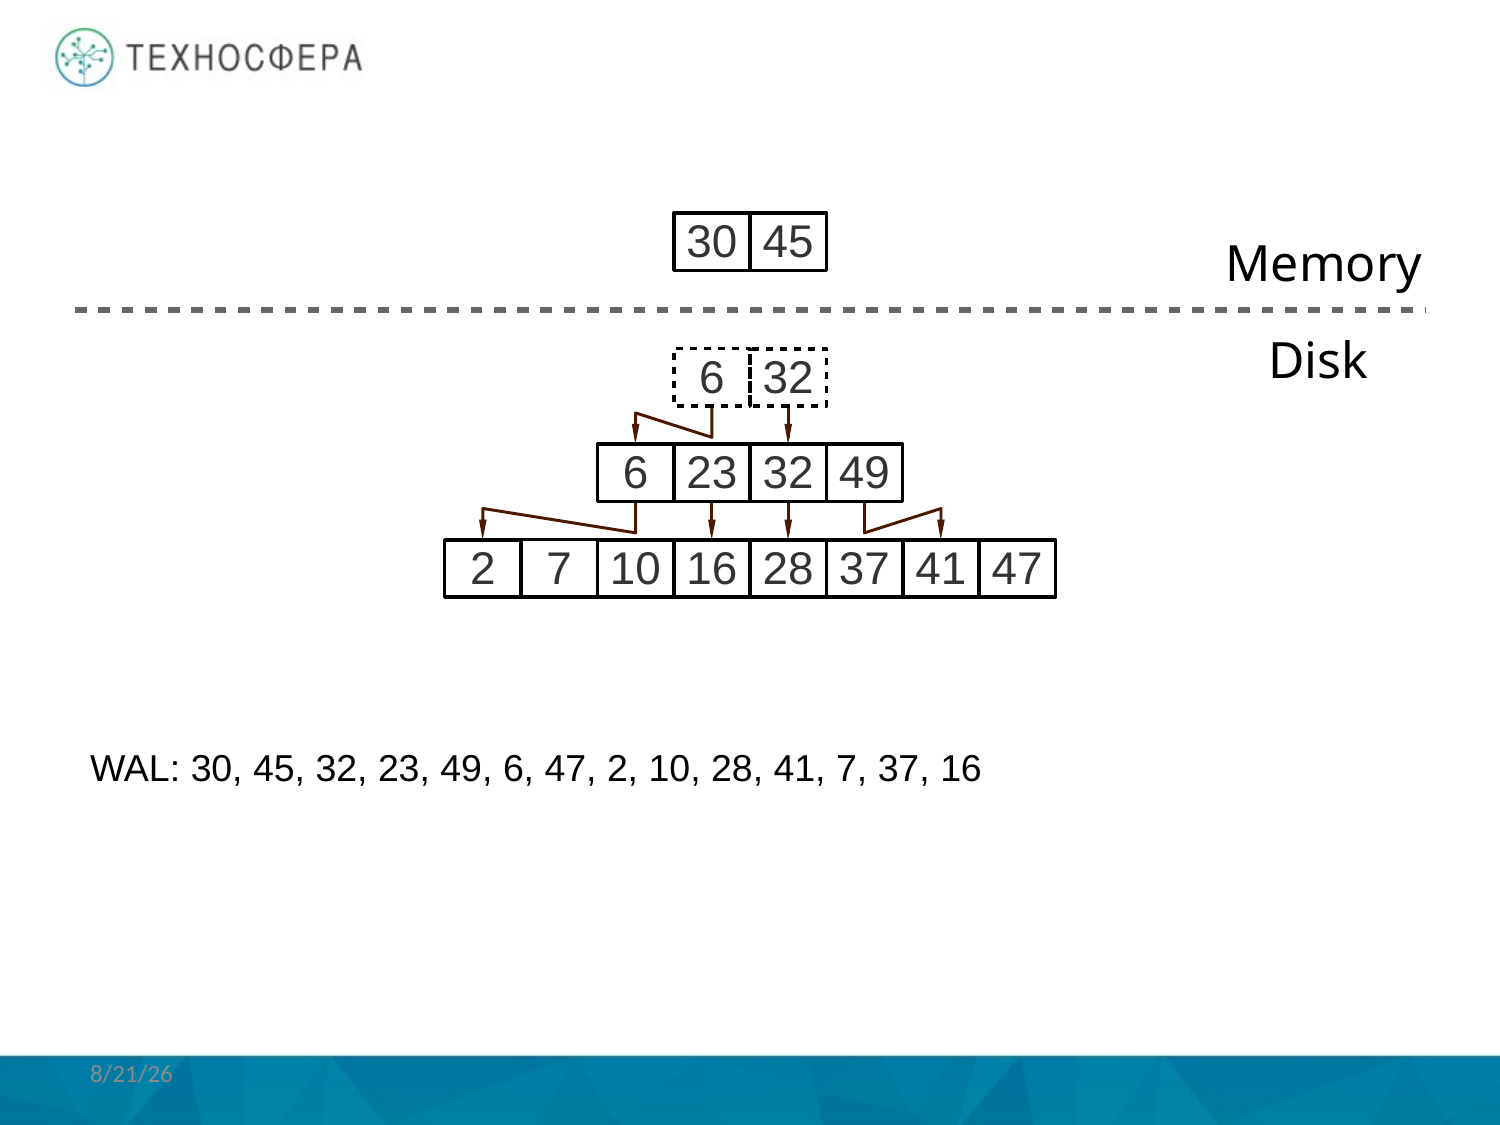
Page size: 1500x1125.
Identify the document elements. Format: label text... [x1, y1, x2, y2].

text_box Disk [1253, 317, 1392, 394]
text_box WAL: 30, 45, 32, 23, 49, 6, 47, 2, 10, 28, 41, 7, 37, 16 [75, 739, 1361, 797]
text_box 6 [673, 348, 750, 407]
text_box 45 [750, 213, 827, 271]
text_box Memory [1210, 220, 1443, 297]
text_box 41 [902, 539, 979, 598]
text_box 47 [979, 539, 1056, 598]
text_box 37 [826, 539, 902, 598]
text_box 16 [673, 539, 750, 598]
text_box 6 [597, 444, 673, 502]
text_box 23 [673, 444, 750, 502]
text_box 49 [826, 444, 903, 502]
text_box 28 [750, 539, 826, 598]
text_box 32 [750, 348, 827, 407]
text_box 10 [597, 539, 673, 598]
picture [0, 0, 1500, 1057]
text_box 30 [673, 212, 751, 271]
text_box 2 [444, 539, 521, 598]
text_box 32 [750, 444, 826, 502]
text_box 7 [521, 539, 597, 598]
